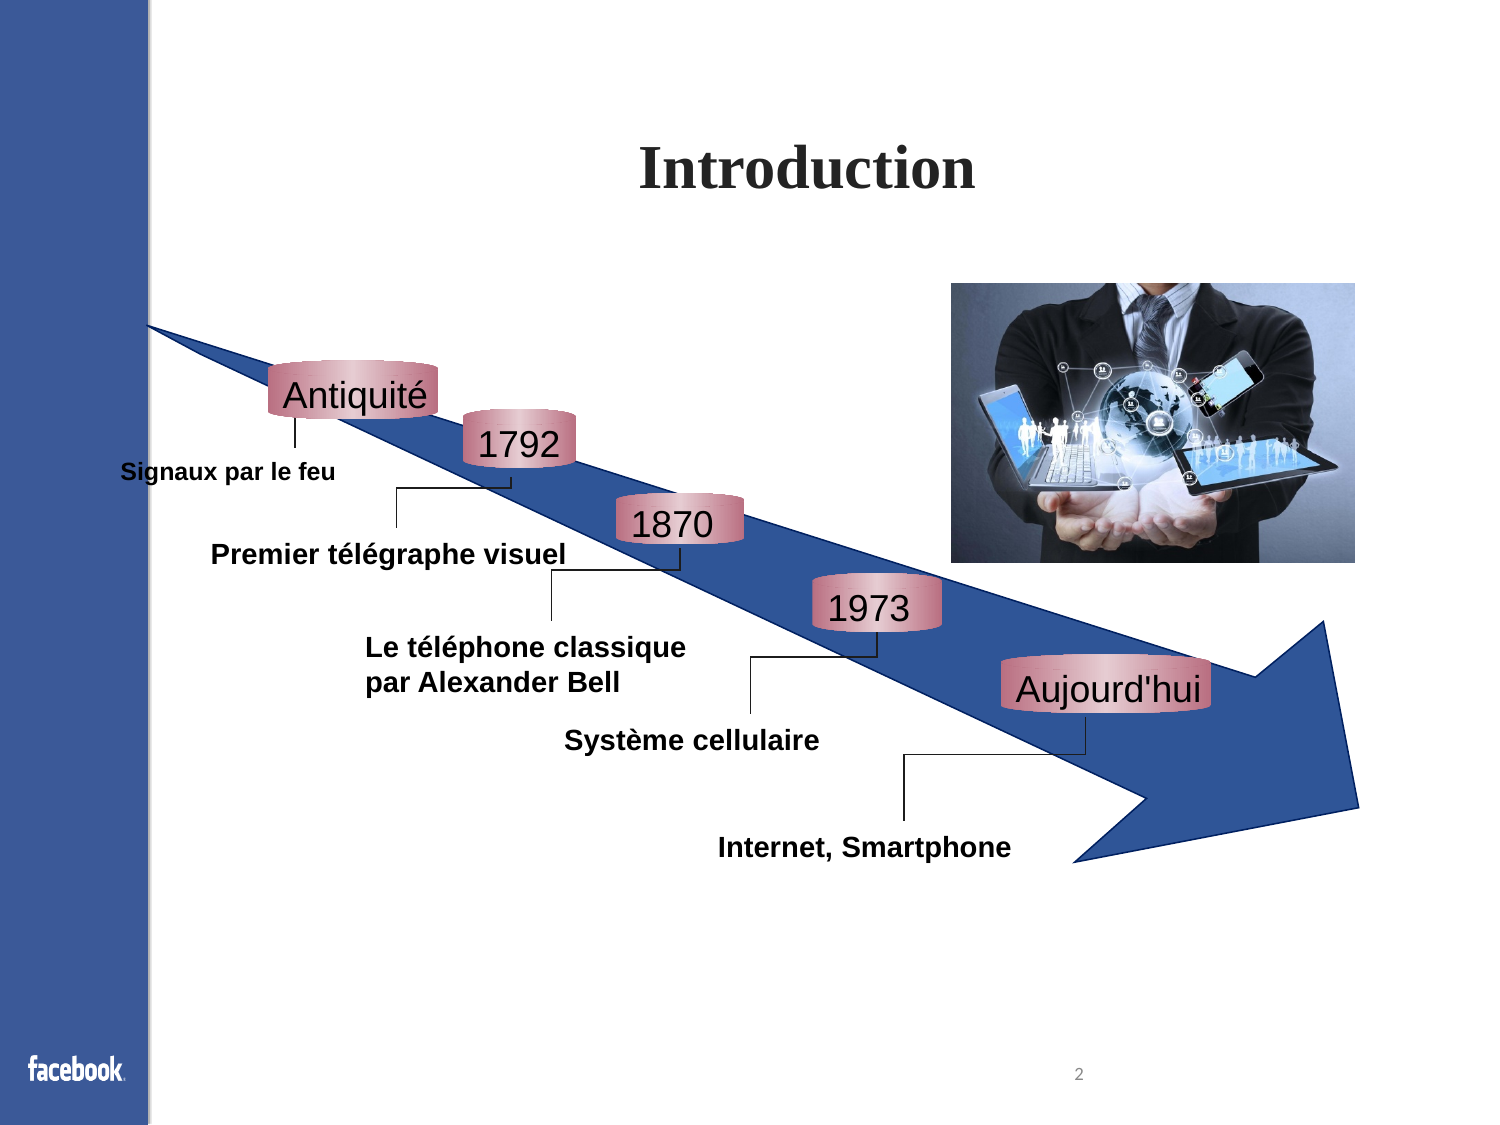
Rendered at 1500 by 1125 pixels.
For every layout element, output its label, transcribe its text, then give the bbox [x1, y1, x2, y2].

text_box Système cellulaire [549, 713, 952, 765]
text_box [485, 461, 1359, 857]
text_box Signaux par le feu [105, 447, 485, 494]
text_box [146, 325, 273, 386]
title Introduction [217, 59, 1397, 278]
picture [951, 283, 1355, 563]
text_box 1792 [462, 408, 577, 468]
text_box Système cellulaire [905, 755, 952, 765]
text_box [340, 415, 462, 447]
text_box Internet, Smartphone [702, 821, 1106, 872]
text_box Aujourd'hui [1000, 654, 1211, 714]
text_box Signaux par le feu [397, 489, 485, 494]
text_box 1973 [812, 573, 942, 632]
text_box Antiquité [267, 360, 439, 420]
text_box Le téléphone classique par Alexander Bell [350, 621, 753, 707]
text_box [1059, 1042, 1397, 1103]
text_box Premier télégraphe visuel [195, 528, 598, 579]
text_box 1870 [615, 493, 745, 545]
